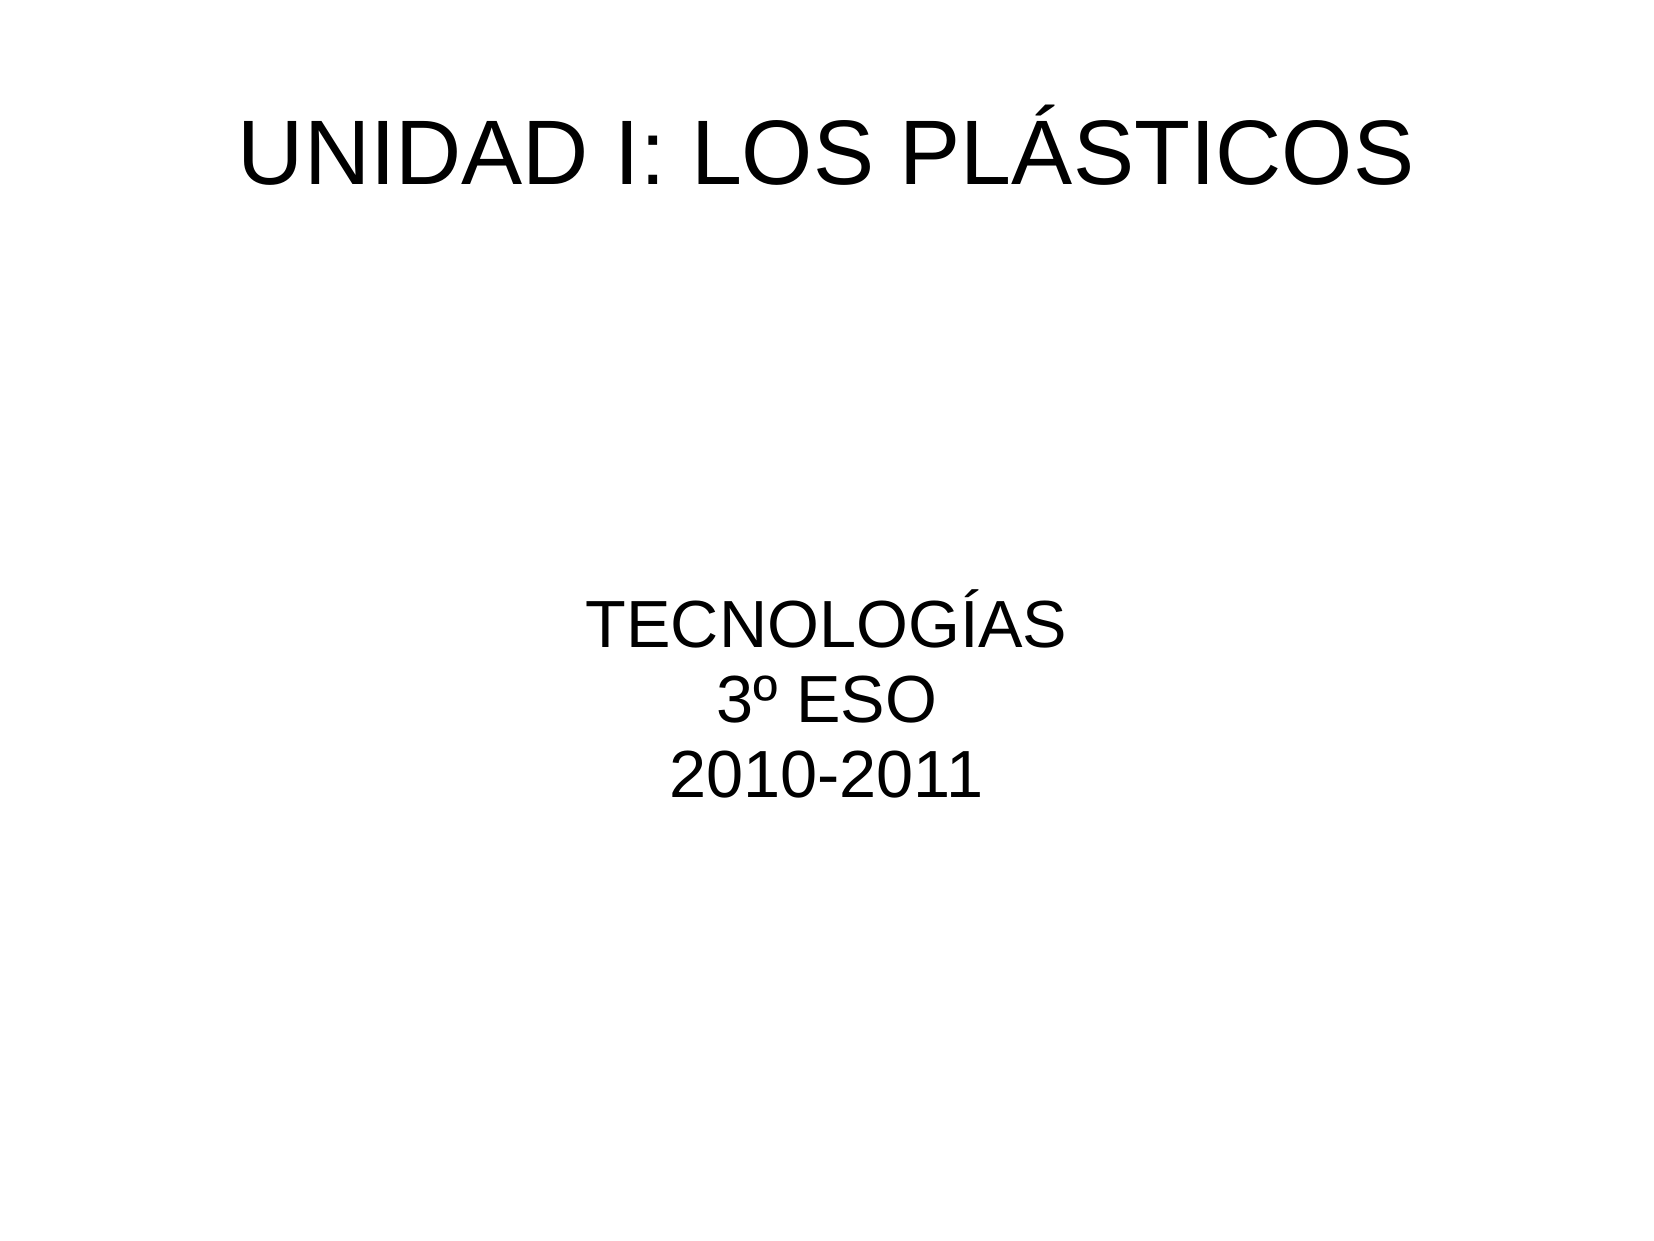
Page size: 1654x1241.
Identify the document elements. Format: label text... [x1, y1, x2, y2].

title UNIDAD I: LOS PLÁSTICOS [82, 56, 1571, 250]
subtitle TECNOLOGÍAS 3º ESO 2010-2011 [82, 297, 1571, 1102]
